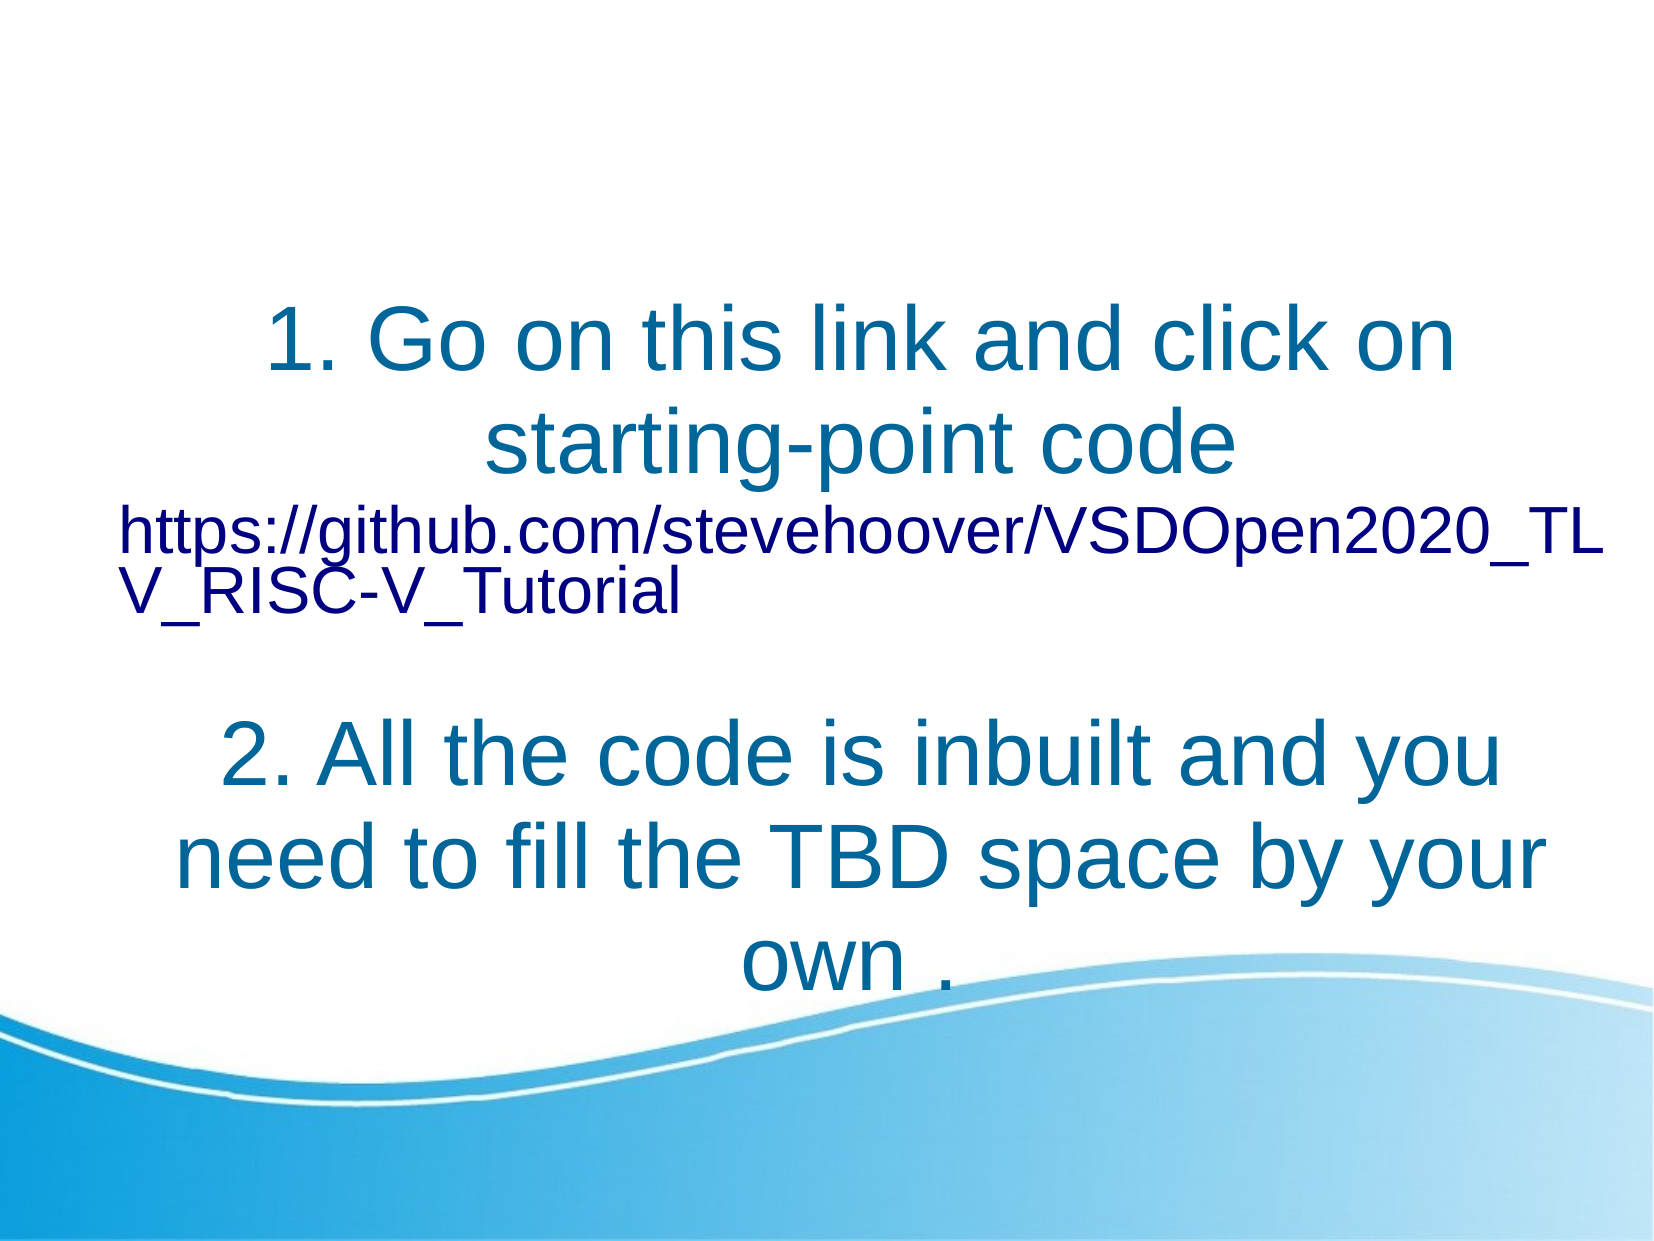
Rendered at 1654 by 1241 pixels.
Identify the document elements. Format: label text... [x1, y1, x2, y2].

title 1. Go on this link and click on starting-point code https://github.com/stevehoover/VSDOpen2020_TLV_RISC-V_Tutorial 2. All the code is inbuilt and you need to fill the TBD space by your own . [118, 70, 1607, 1167]
picture [0, 952, 1654, 1241]
